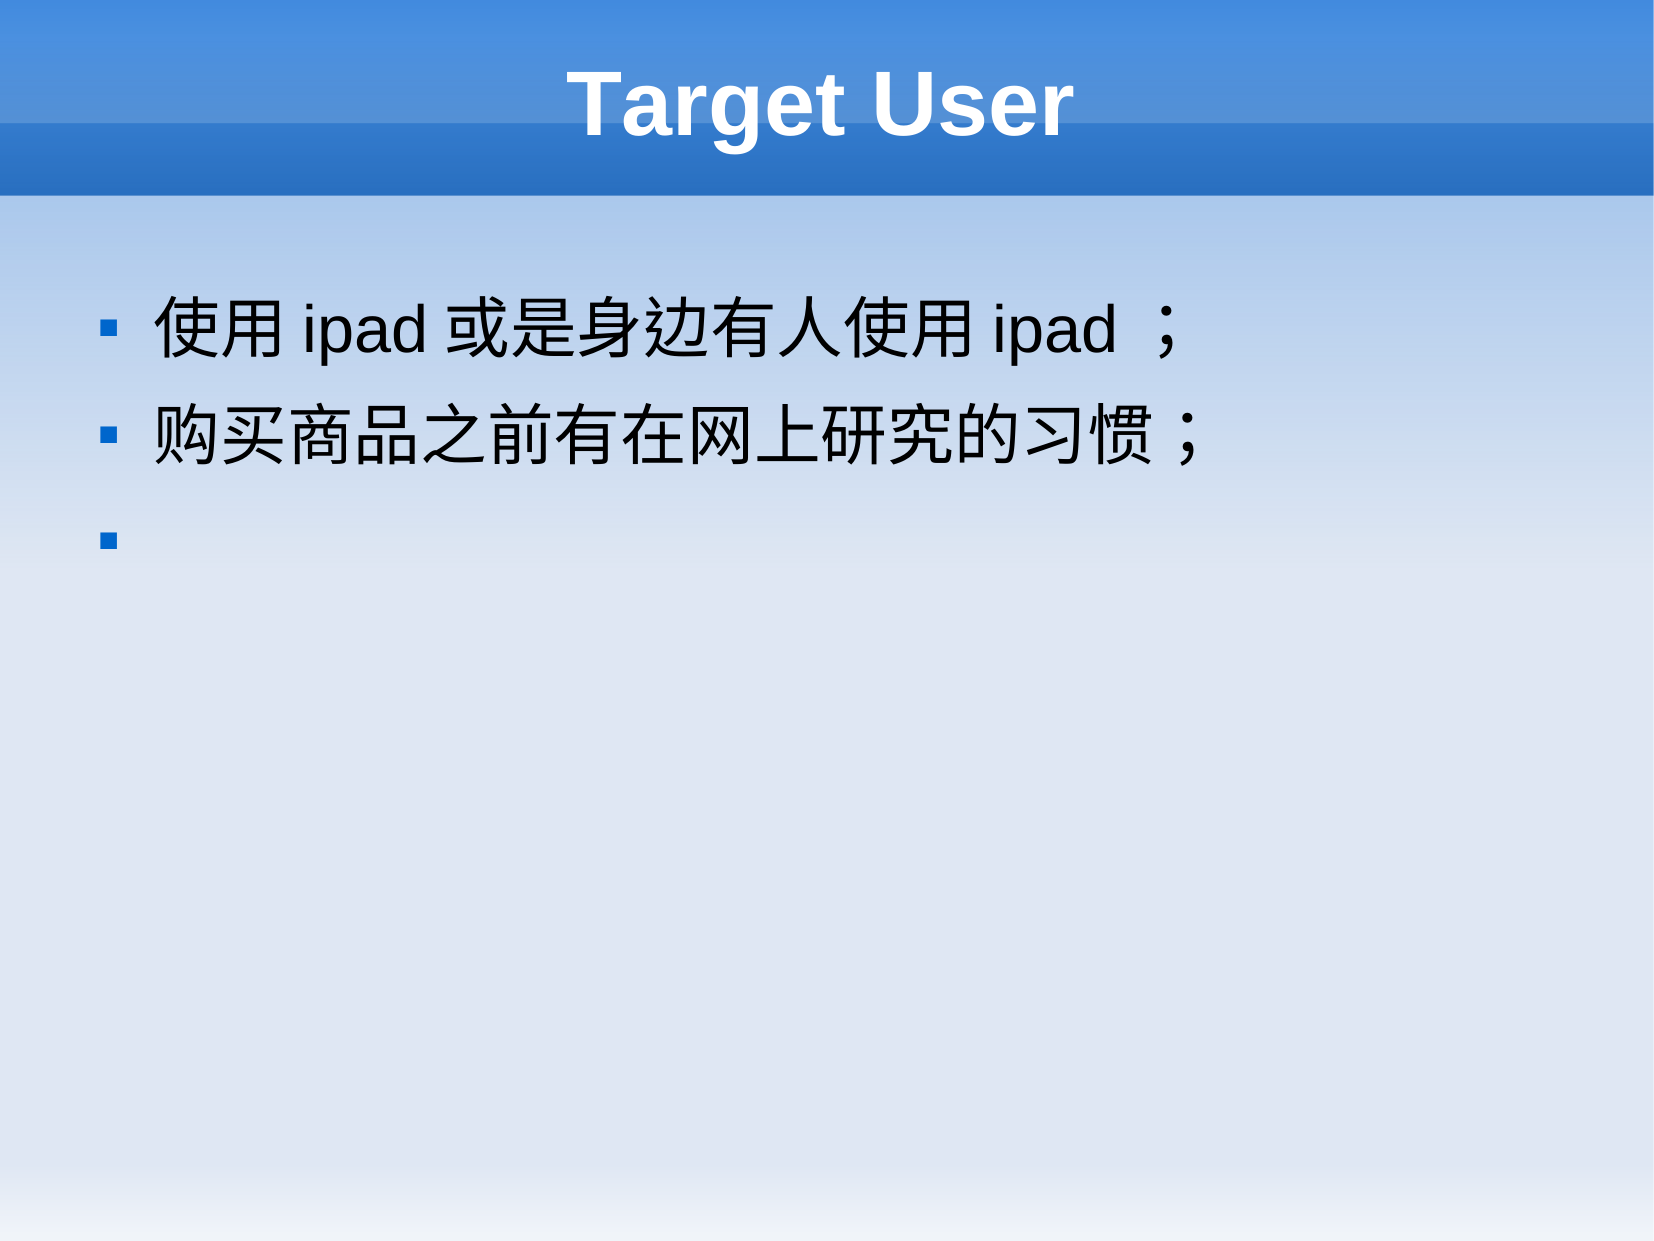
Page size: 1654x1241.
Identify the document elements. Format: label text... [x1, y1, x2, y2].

list 使用ipad或是身边有人使用ipad； 购买商品之前有在网上研究的习惯； [82, 290, 1571, 1094]
title Target User [76, 7, 1565, 200]
picture [0, 0, 1654, 1241]
